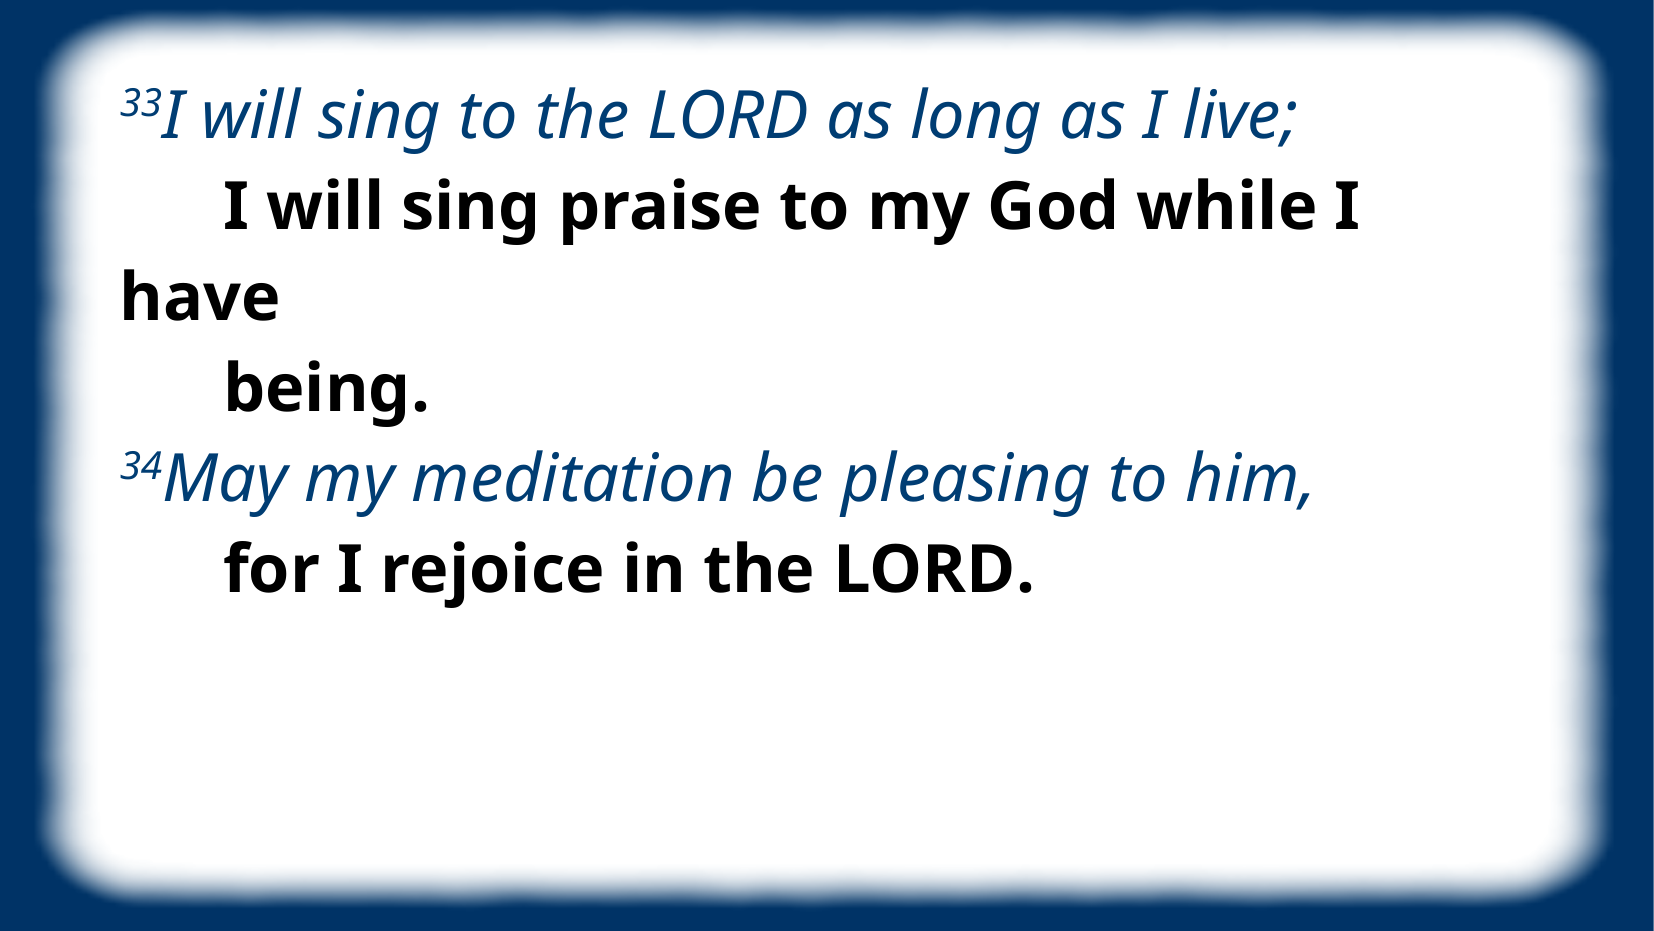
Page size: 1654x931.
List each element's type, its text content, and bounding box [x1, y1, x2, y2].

picture [0, 0, 1654, 931]
text_box 33I will sing to the Lord as long as I live; I will sing praise to my God while I have being. 34May my meditation be pleasing to him, for I rejoice in the Lord. [105, 60, 1546, 519]
